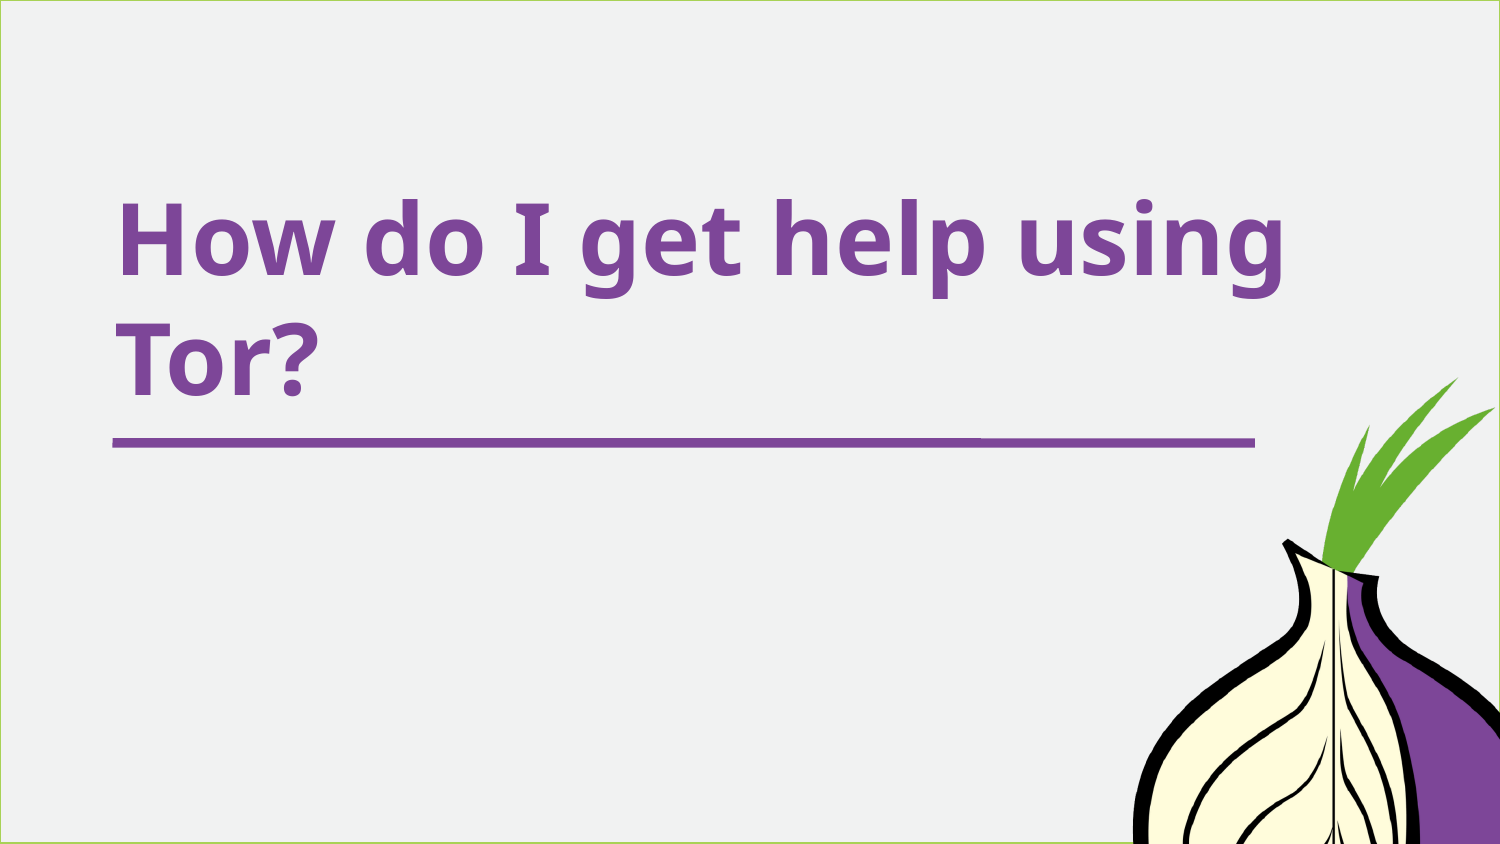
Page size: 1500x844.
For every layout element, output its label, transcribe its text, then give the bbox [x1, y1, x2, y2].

text_box How do I get help using Tor? [99, 148, 1375, 443]
picture [1122, 377, 1500, 844]
